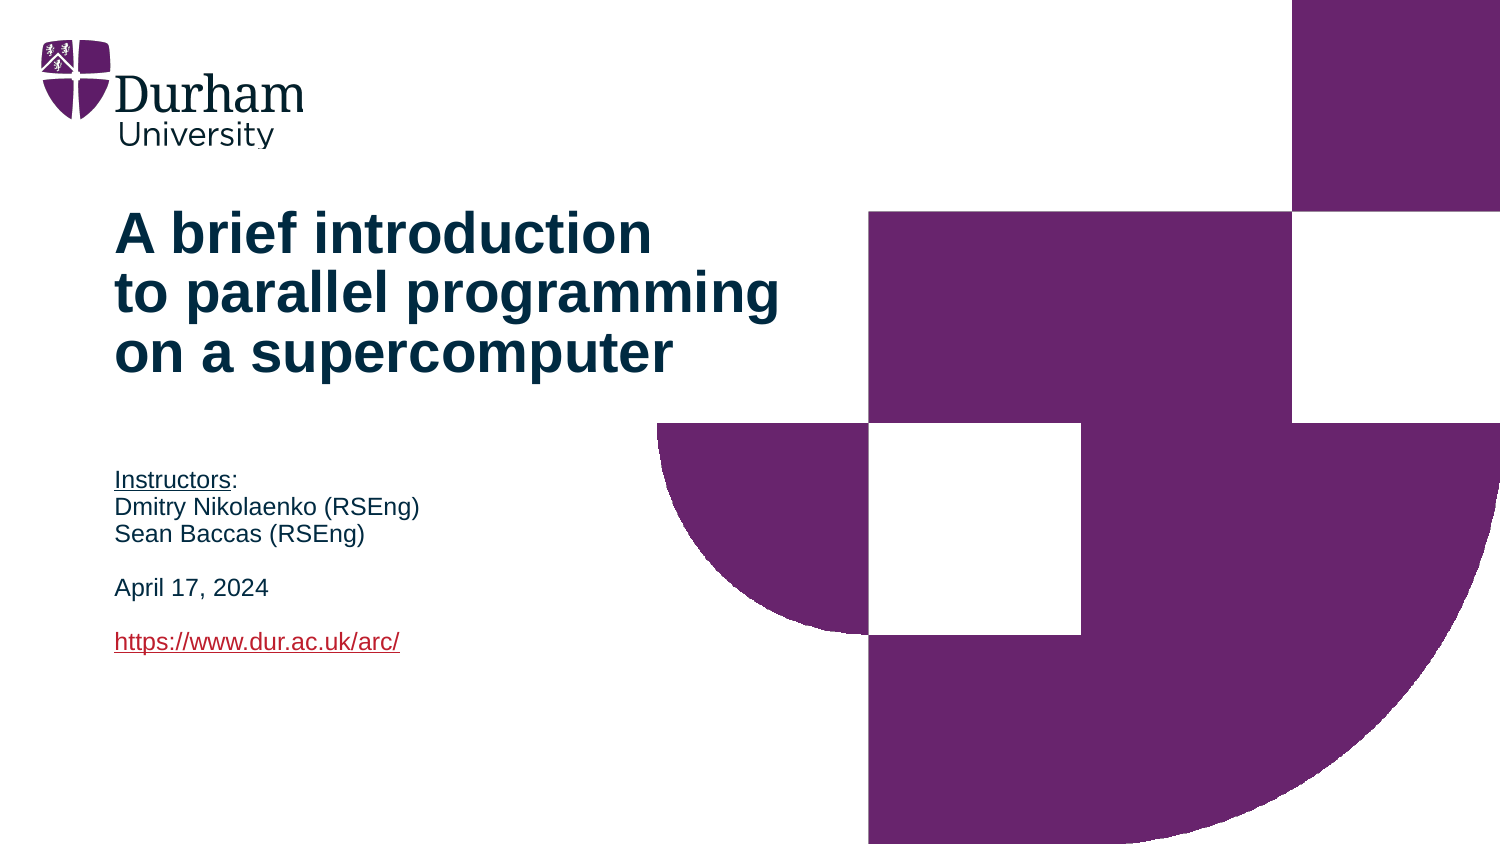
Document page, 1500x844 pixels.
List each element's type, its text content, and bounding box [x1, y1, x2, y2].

title A brief introduction to parallel programming on a supercomputer [114, 205, 808, 387]
picture [41, 40, 303, 149]
picture [656, 0, 1500, 844]
subtitle Instructors: Dmitry Nikolaenko (RSEng) Sean Baccas (RSEng) April 17, 2024 https://www.dur.ac.uk/arc/ [114, 467, 804, 637]
